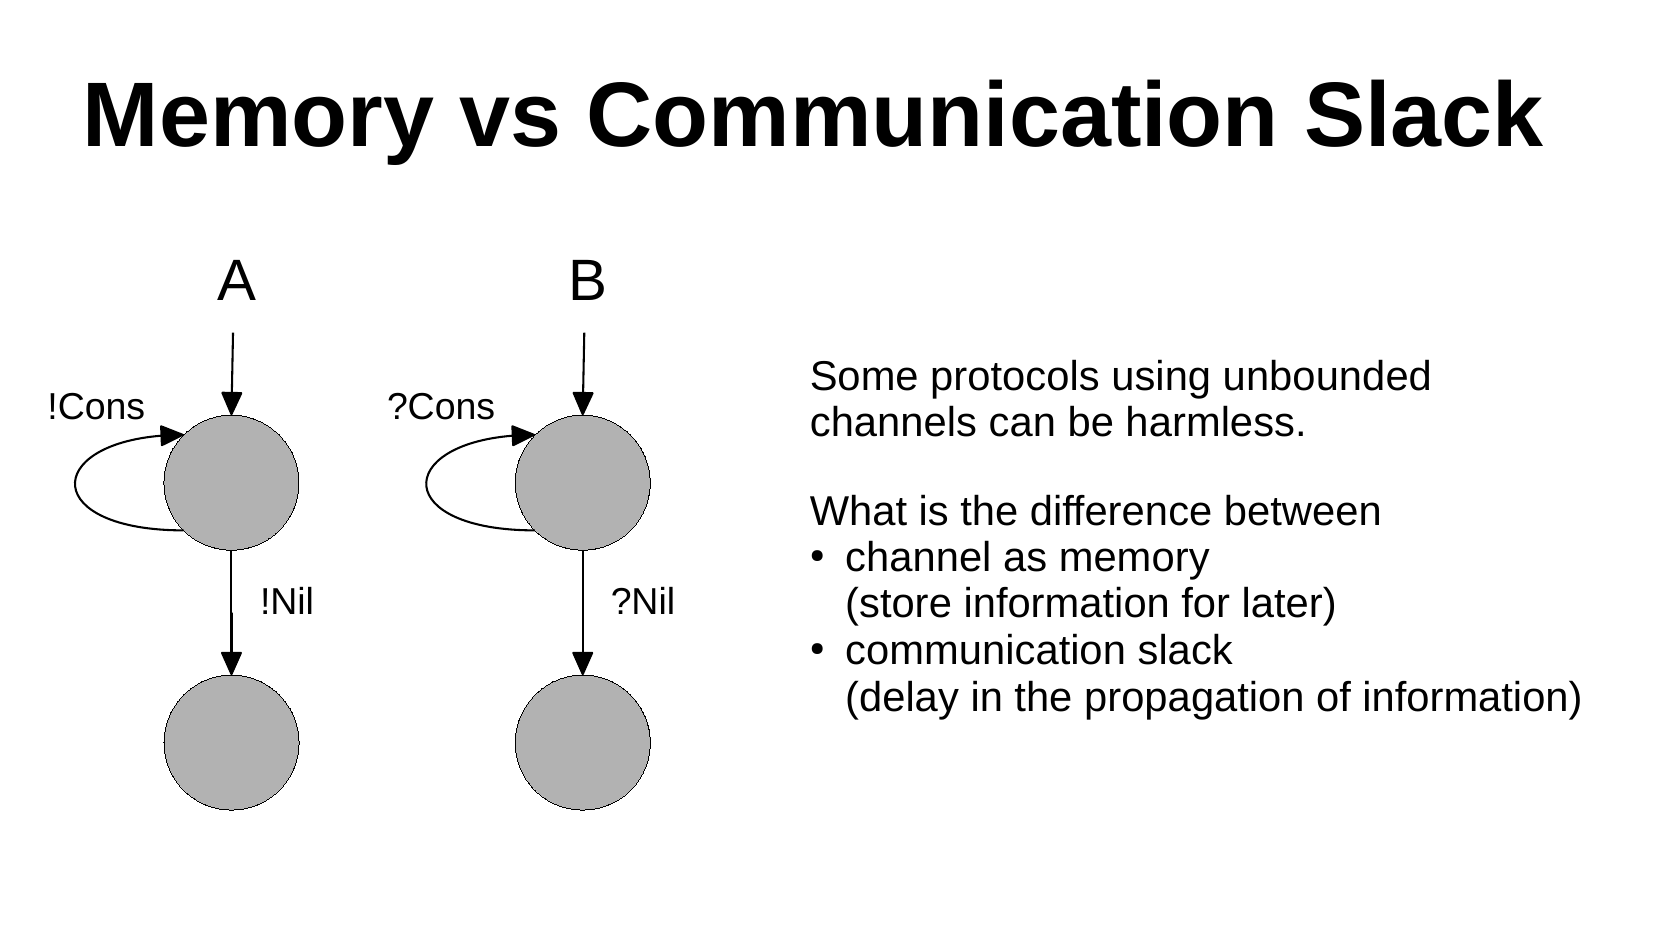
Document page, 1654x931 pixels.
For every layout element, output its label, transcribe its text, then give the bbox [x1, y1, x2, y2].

text_box [515, 675, 651, 811]
title Memory vs Communication Slack [82, 37, 1571, 193]
text_box [515, 415, 651, 551]
text_box !Nil [245, 573, 329, 630]
text_box [163, 415, 299, 551]
text_box [163, 675, 300, 811]
text_box A [202, 240, 271, 320]
text_box ?Nil [596, 573, 691, 631]
text_box Some protocols using unbounded channels can be harmless. What is the difference between channel as memory (store information for later) communication slack (delay in the propagation of information) [795, 345, 1621, 728]
text_box !Cons [32, 378, 161, 436]
text_box B [553, 240, 623, 320]
text_box ?Cons [372, 378, 511, 436]
